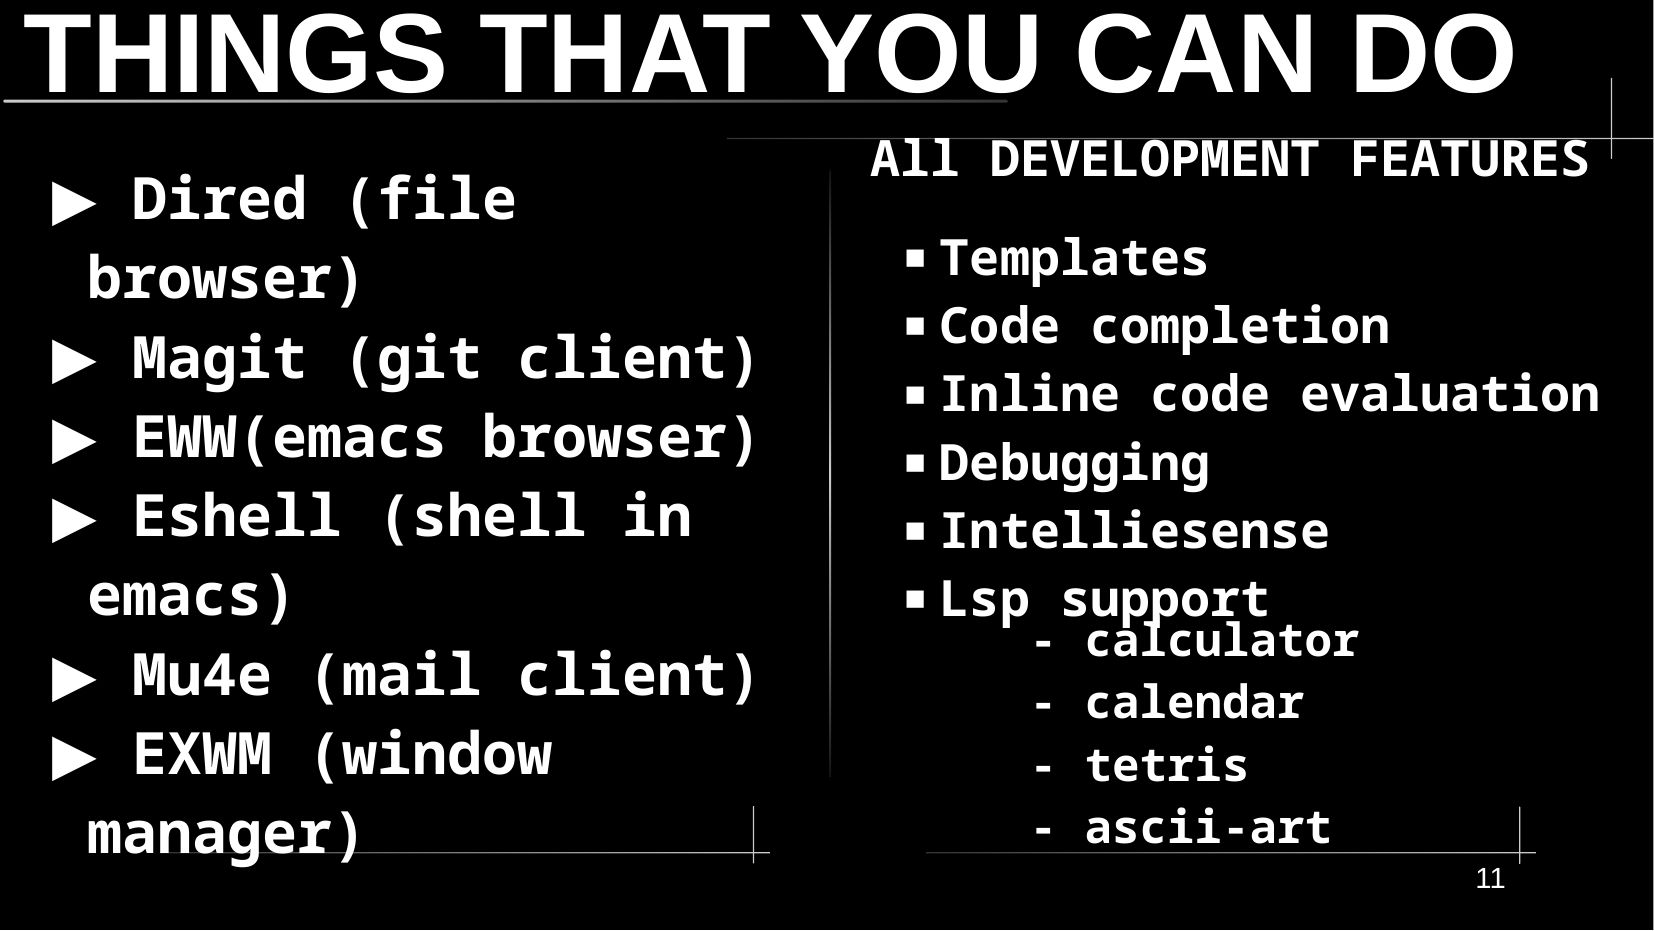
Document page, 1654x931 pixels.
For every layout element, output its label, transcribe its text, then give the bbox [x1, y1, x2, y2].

text_box Templates Code completion Inline code evaluation Debugging Intelliesense Lsp support [889, 214, 1615, 626]
text_box Dired (file browser) Magit (git client) EWW(emacs browser) Eshell (shell in emacs) Mu4e (mail client) EXWM (window manager) [37, 150, 788, 858]
text_box All DEVELOPMENT FEATURES [855, 115, 1615, 263]
title THINGS THAT YOU CAN DO [23, 0, 1589, 116]
text_box - calculator - calendar - tetris - ascii-art [1014, 600, 1615, 931]
